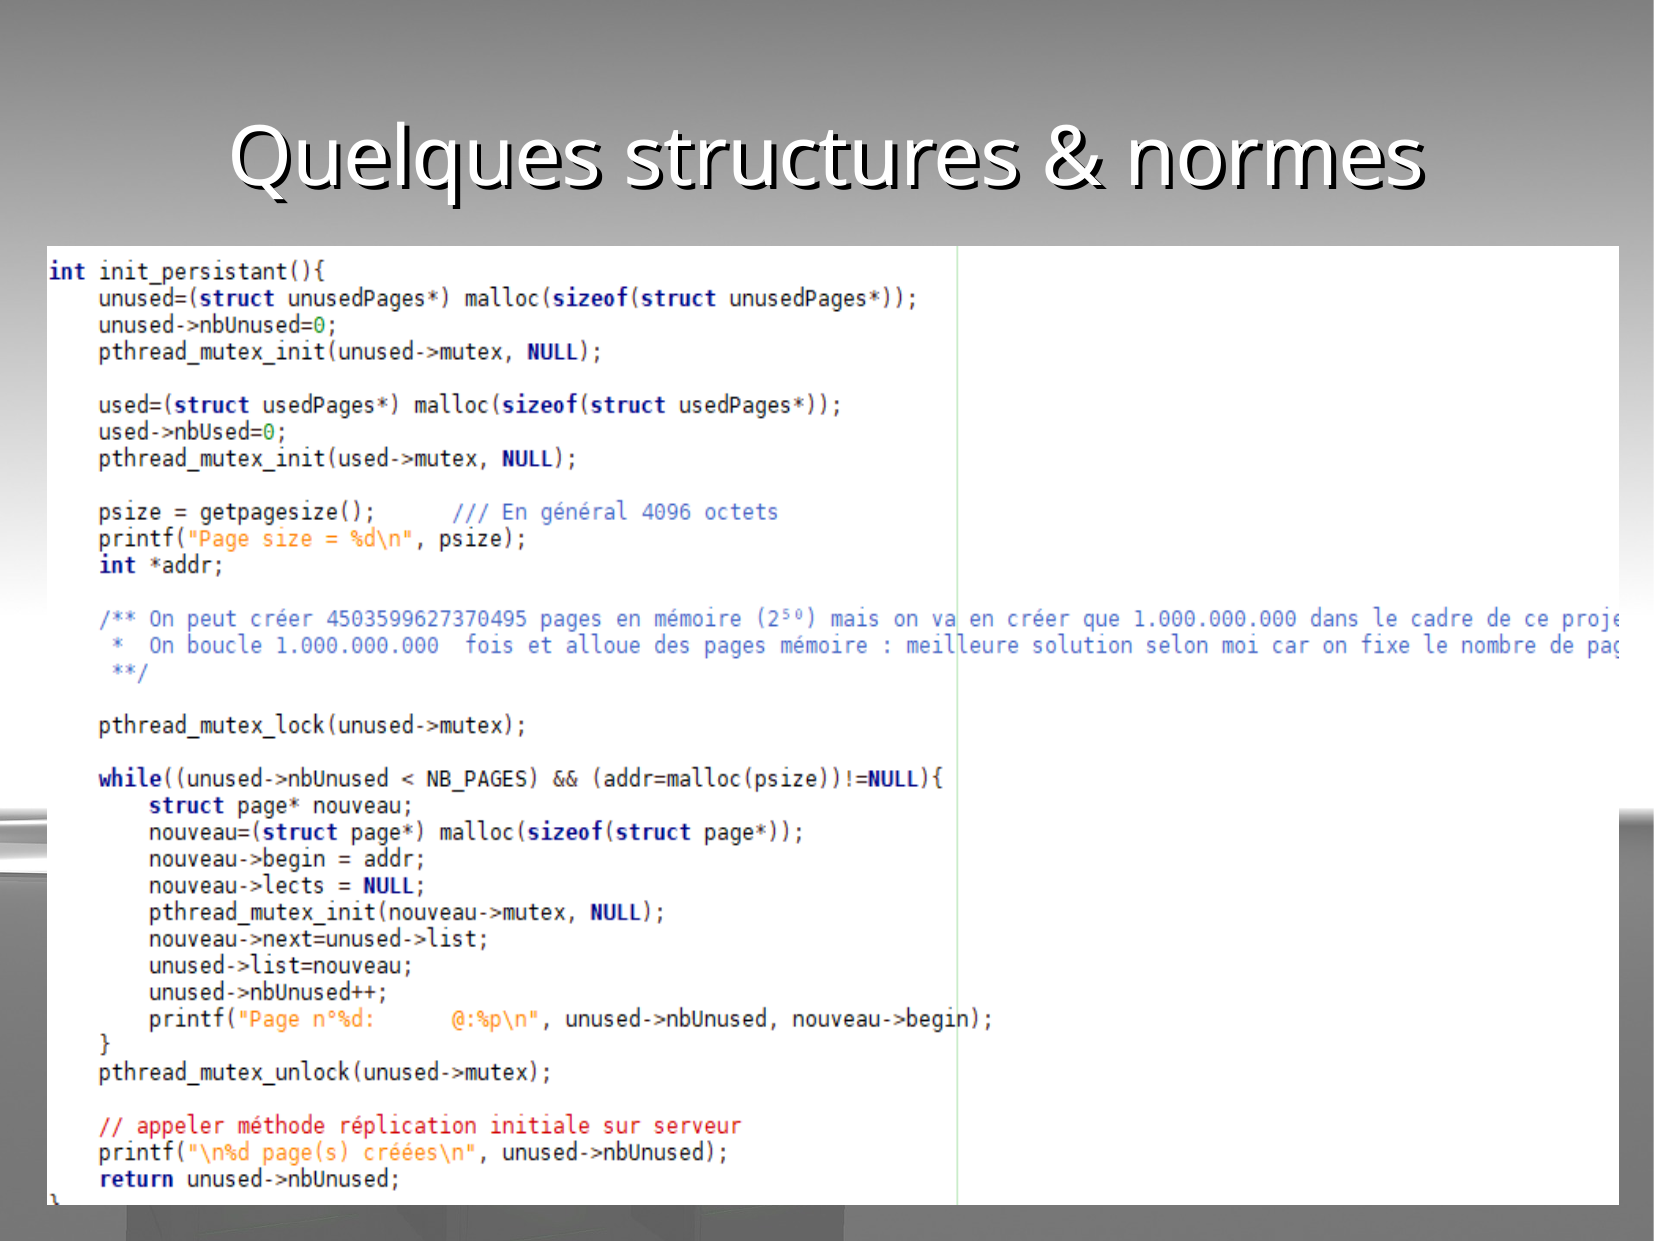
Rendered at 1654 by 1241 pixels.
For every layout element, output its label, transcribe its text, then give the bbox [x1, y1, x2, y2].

picture [0, 0, 1654, 1241]
title Quelques structures & normes [82, 49, 1571, 246]
